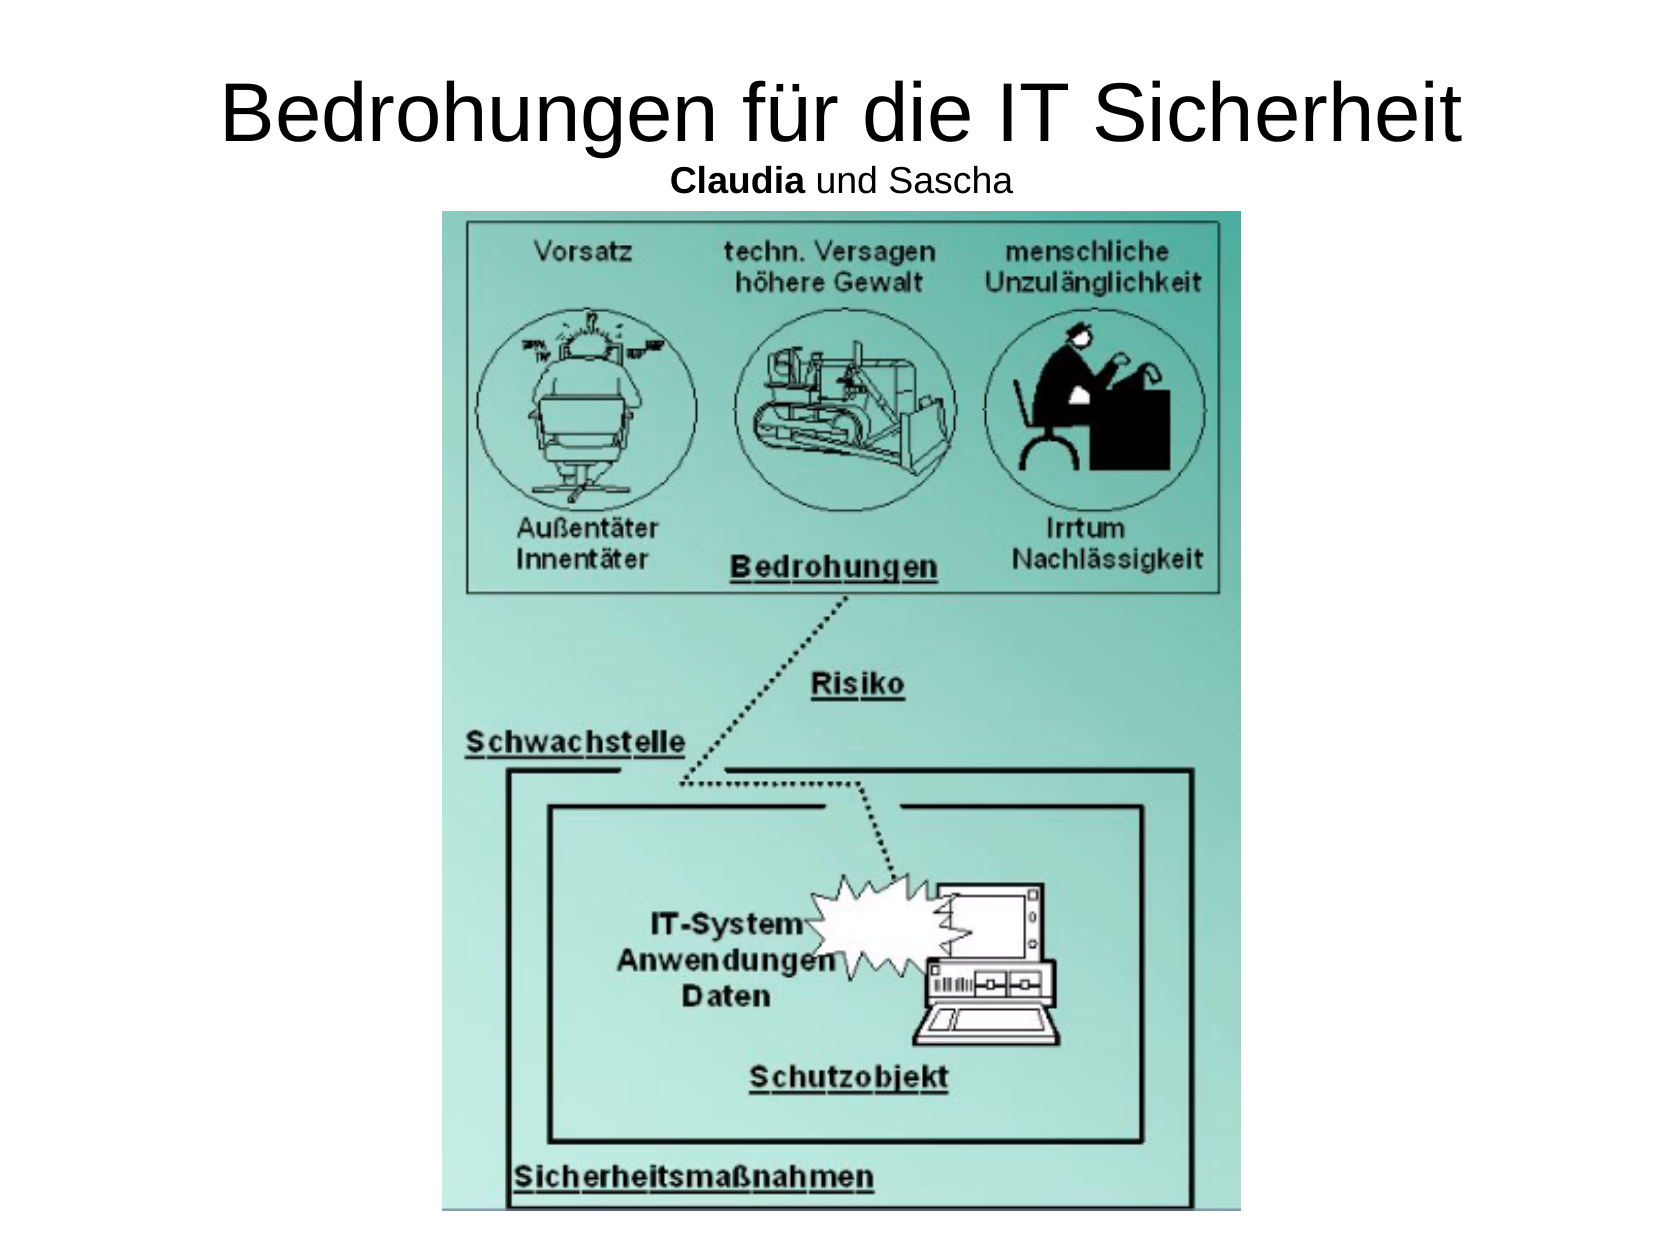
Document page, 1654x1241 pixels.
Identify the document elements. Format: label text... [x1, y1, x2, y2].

picture [442, 211, 1241, 1211]
text_box Bedrohungen für die IT Sicherheit Claudia und Sascha [88, 59, 1595, 209]
